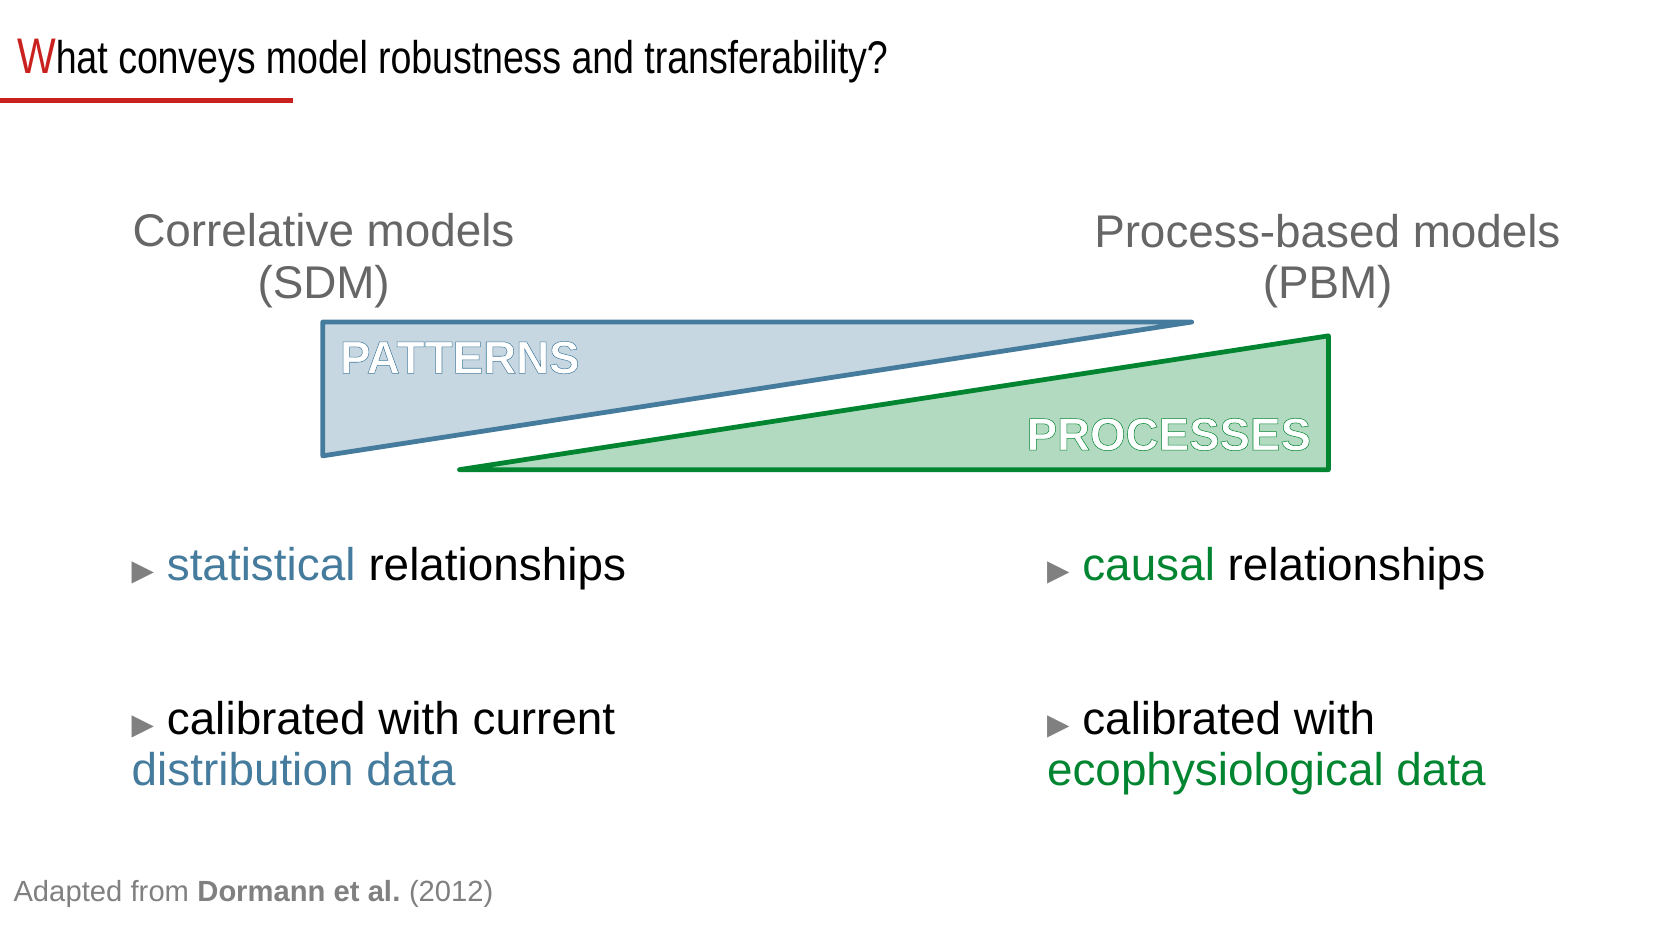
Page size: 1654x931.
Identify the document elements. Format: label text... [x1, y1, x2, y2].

text_box PATTERNS [322, 322, 1192, 456]
text_box ▶ statistical relationships ▶ calibrated with current distribution data [116, 531, 649, 860]
text_box Process-based models (PBM) [1032, 198, 1623, 316]
text_box PROCESSES [459, 335, 1329, 470]
text_box Adapted from Dormann et al. (2012) [0, 856, 531, 927]
text_box What conveys model robustness and transferability? [2, 0, 1652, 120]
text_box ▶ causal relationships ▶ calibrated with ecophysiological data [1032, 531, 1564, 860]
text_box Correlative models (SDM) [57, 198, 590, 316]
